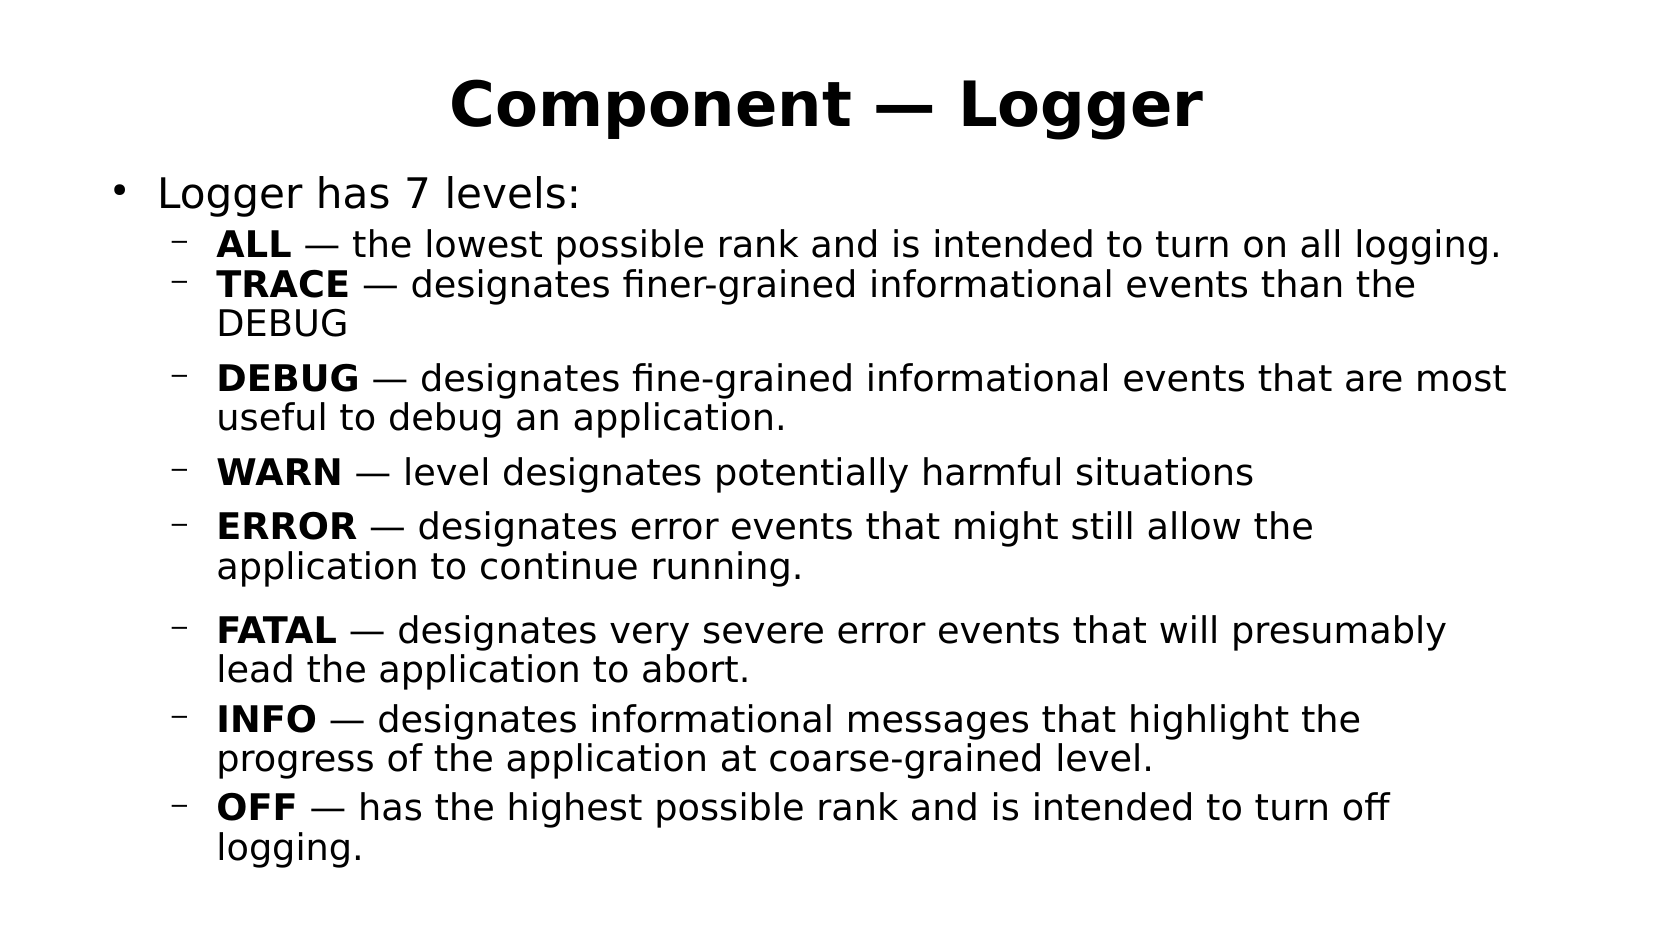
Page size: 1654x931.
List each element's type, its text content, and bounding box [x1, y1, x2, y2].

title Component — Logger [82, 36, 1571, 147]
list Logger has 7 levels: ALL — the lowest possible rank and is intended to turn on all logging. TRACE — designates finer-grained informational events than the DEBUG DEBUG — designates fine-grained informational events that are most useful to debug an application. WARN — level designates potentially harmful situations ERROR — designates error events that might still allow the application to continue running. FATAL — designates very severe error events that will presumably lead the application to abort. INFO — designates informational messages that highlight the progress of the application at coarse-grained level. OFF — has the highest possible rank and is intended to turn off logging. [82, 168, 1538, 889]
